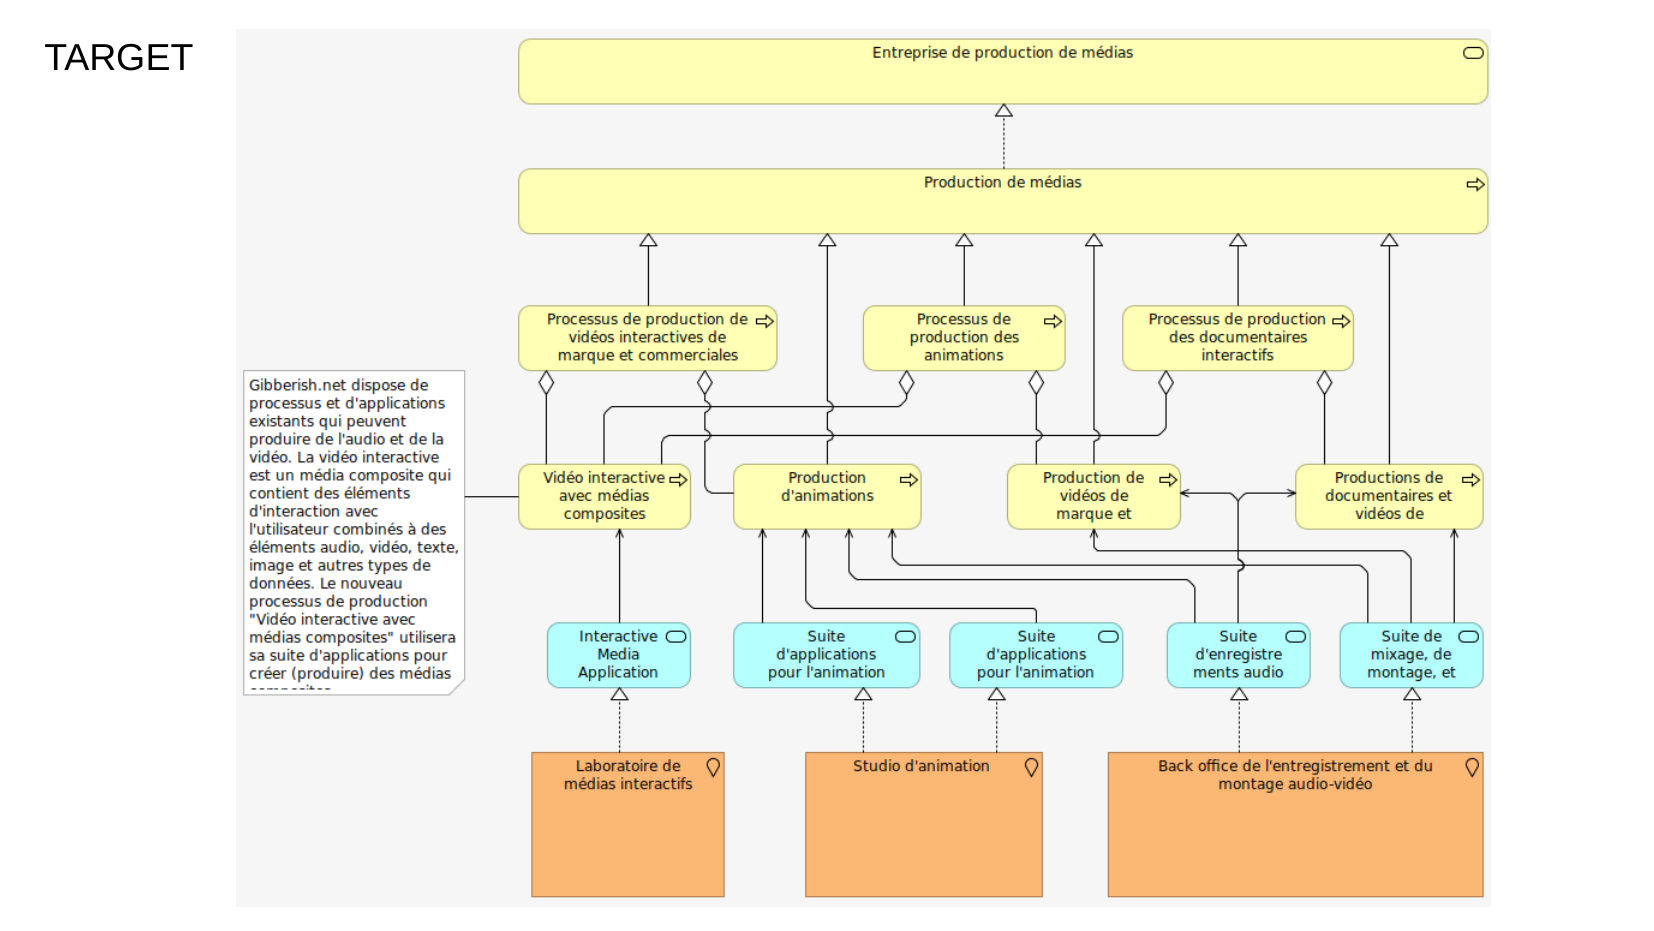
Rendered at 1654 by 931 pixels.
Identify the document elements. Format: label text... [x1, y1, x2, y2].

text_box TARGET [29, 29, 236, 87]
picture [236, 29, 1491, 907]
